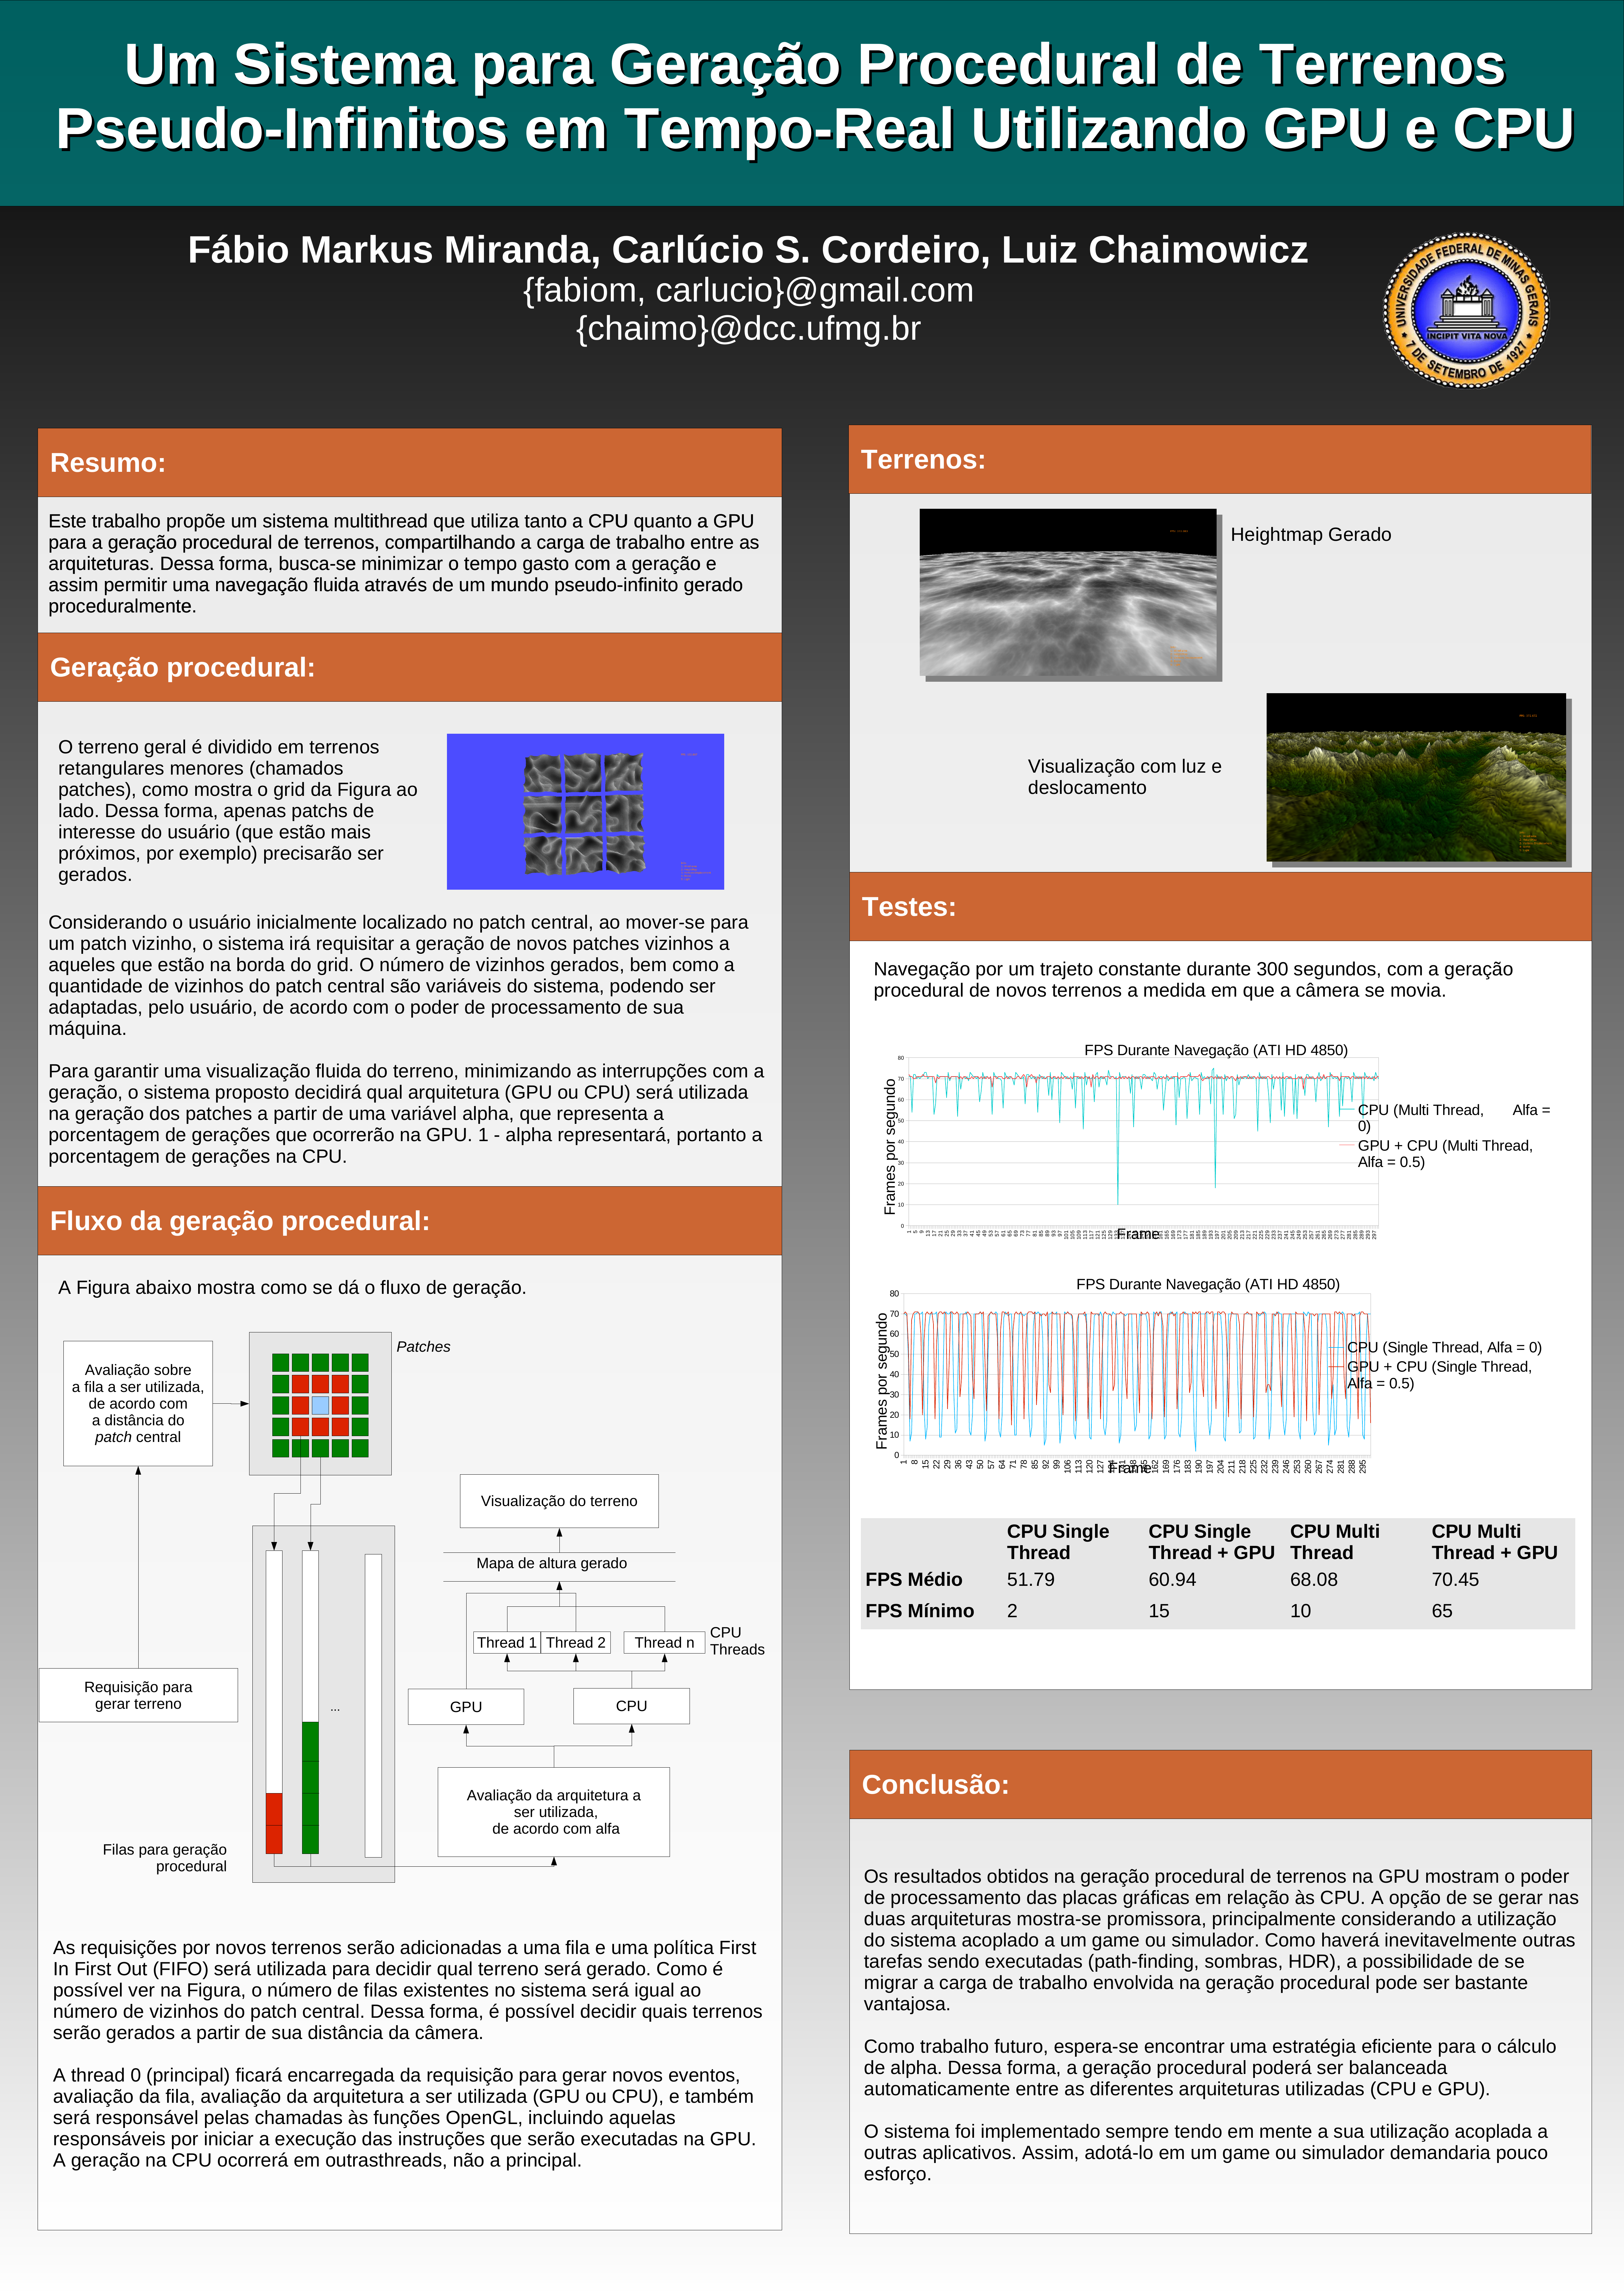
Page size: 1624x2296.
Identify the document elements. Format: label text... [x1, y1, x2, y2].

table_cell 68.08 [1286, 1566, 1427, 1598]
text_box [576, 1607, 665, 1671]
table_cell 51.79 [1002, 1566, 1144, 1598]
table_header CPU Multi Thread [1286, 1518, 1427, 1566]
table_cell 15 [1144, 1598, 1286, 1629]
text_box [560, 1593, 576, 1606]
chart [869, 1265, 1548, 1481]
text_box Visualização com luz e deslocamento [1023, 753, 1269, 831]
table_cell 2 [1002, 1598, 1144, 1629]
table_cell 65 [1427, 1598, 1575, 1629]
text_box [38, 1255, 782, 2230]
text_box [38, 425, 1592, 872]
text_box Mapa de altura gerado [471, 1553, 662, 1582]
text_box Testes: [849, 872, 1592, 941]
table_cell 60.94 [1144, 1566, 1286, 1598]
text_box [467, 1593, 632, 1746]
text_box Heightmap Gerado [1226, 521, 1472, 599]
text_box Thread 2 [541, 1632, 611, 1653]
text_box Terrenos: [848, 425, 1591, 494]
picture [1379, 231, 1560, 403]
text_box [849, 941, 1592, 1690]
text_box Conclusão: [849, 1750, 1592, 1819]
picture [447, 734, 724, 890]
picture [1267, 693, 1566, 862]
text_box Thread 1 [473, 1632, 541, 1653]
table_header [861, 1518, 1002, 1566]
text_box Este trabalho propõe um sistema multithread que utiliza tanto a CPU quanto a GPU para a geração procedural de terrenos, compartilhando a carga de trabalho entre as arquiteturas. Dessa forma, busca-se minimizar o tempo gasto com a geração e assim permitir uma navegação fluida através de um mundo pseudo-infinito gerado proceduralmente. [43, 508, 773, 672]
text_box Visualização do terreno [460, 1474, 659, 1528]
table_cell FPS Médio [861, 1566, 1002, 1598]
table_cell 70.45 [1427, 1566, 1575, 1598]
text_box [38, 702, 782, 1186]
text_box Geração procedural: [38, 633, 782, 702]
text_box Thread n [624, 1632, 705, 1653]
table_cell 10 [1286, 1598, 1427, 1629]
text_box Os resultados obtidos na geração procedural de terrenos na GPU mostram o poder de processamento das placas gráficas em relação às CPU. A opção de se gerar nas duas arquiteturas mostra-se promissora, principalmente considerando a utilização do sistema acoplado a um game ou simulador. Como haverá inevitavelmente outras tarefas sendo executadas (path-finding, sombras, HDR), a possibilidade de se migrar a carga de trabalho envolvida na geração procedural pode ser bastante vantajosa. Como trabalho futuro, espera-se encontrar uma estratégia eficiente para o cálculo de alpha. Dessa forma, a geração procedural poderá ser balanceada automaticamente entre as diferentes arquiteturas utilizadas (CPU e GPU). O sistema foi implementado sempre tendo em mente a sua utilização acoplada a outras aplicativos. Assim, adotá-lo em um game ou simulador demandaria pouco esforço. [859, 1863, 1588, 2186]
text_box [0, 0, 1624, 206]
text_box O terreno geral é dividido em terrenos retangulares menores (chamados patches), como mostra o grid da Figura ao lado. Dessa forma, apenas patchs de interesse do usuário (que estão mais próximos, por exemplo) precisarão ser gerados. [53, 734, 425, 898]
chart [877, 1030, 1556, 1247]
table_header CPU Single Thread [1002, 1518, 1144, 1566]
table_header CPU Single Thread + GPU [1144, 1518, 1286, 1566]
text_box CPU [573, 1688, 690, 1724]
text_box A Figura abaixo mostra como se dá o fluxo de geração. [53, 1274, 782, 1313]
text_box Navegação por um trajeto constante durante 300 segundos, com a geração procedural de novos terrenos a medida em que a câmera se movia. [869, 956, 1564, 1023]
text_box Avaliação da arquitetura a ser utilizada, de acordo com alfa [438, 1767, 670, 1857]
text_box [507, 1653, 576, 1671]
picture [920, 509, 1217, 676]
table_header CPU Multi Thread + GPU [1427, 1518, 1575, 1566]
text_box Fluxo da geração procedural: [38, 1186, 782, 1255]
text_box Requisição para gerar terreno [39, 1668, 238, 1722]
text_box Considerando o usuário inicialmente localizado no patch central, ao mover-se para um patch vizinho, o sistema irá requisitar a geração de novos patches vizinhos a aqueles que estão na borda do grid. O número de vizinhos gerados, bem como a quantidade de vizinhos do patch central são variáveis do sistema, podendo ser adaptadas, pelo usuário, de acordo com o poder de processamento de sua máquina. Para garantir uma visualização fluida do terreno, minimizando as interrupções com a geração, o sistema proposto decidirá qual arquitetura (GPU ou CPU) será utilizada na geração dos patches a partir de uma variável alpha, que representa a porcentagem de gerações que ocorrerão na GPU. 1 - alpha representará, portanto a porcentagem de gerações na CPU. [43, 909, 773, 1168]
text_box As requisições por novos terrenos serão adicionadas a uma fila e uma política First In First Out (FIFO) será utilizada para decidir qual terreno será gerado. Como é possível ver na Figura, o número de filas existentes no sistema será igual ao número de vizinhos do patch central. Dessa forma, é possível decidir quais terrenos serão gerados a partir de sua distância da câmera. A thread 0 (principal) ficará encarregada da requisição para gerar novos eventos, avaliação da fila, avaliação da arquitetura a ser utilizada (GPU ou CPU), e também será responsável pelas chamadas às funções OpenGL, incluindo aquelas responsáveis por iniciar a execução das instruções que serão executadas na GPU. A geração na CPU ocorrerá em outrasthreads, não a principal. [48, 1934, 777, 2172]
table_cell FPS Mínimo [861, 1598, 1002, 1629]
text_box [849, 1819, 1592, 2234]
text_box CPU Threads [705, 1621, 782, 1671]
text_box Patches [391, 1336, 468, 1372]
text_box Um Sistema para Geração Procedural de Terrenos Pseudo-Infinitos em Tempo-Real Utilizando GPU e CPU [29, 29, 1603, 165]
text_box GPU [408, 1689, 524, 1725]
text_box Avaliação sobre a fila a ser utilizada, de acordo com a distância do patch central [63, 1341, 213, 1466]
text_box Filas para geração procedural [98, 1839, 253, 1893]
text_box ... [325, 1697, 389, 1750]
text_box Resumo: [38, 428, 782, 497]
text_box [507, 1607, 576, 1632]
text_box Fábio Markus Miranda, Carlúcio S. Cordeiro, Luiz Chaimowicz {fabiom, carlucio}@gmail.com {chaimo}@dcc.ufmg.br [125, 226, 1373, 395]
